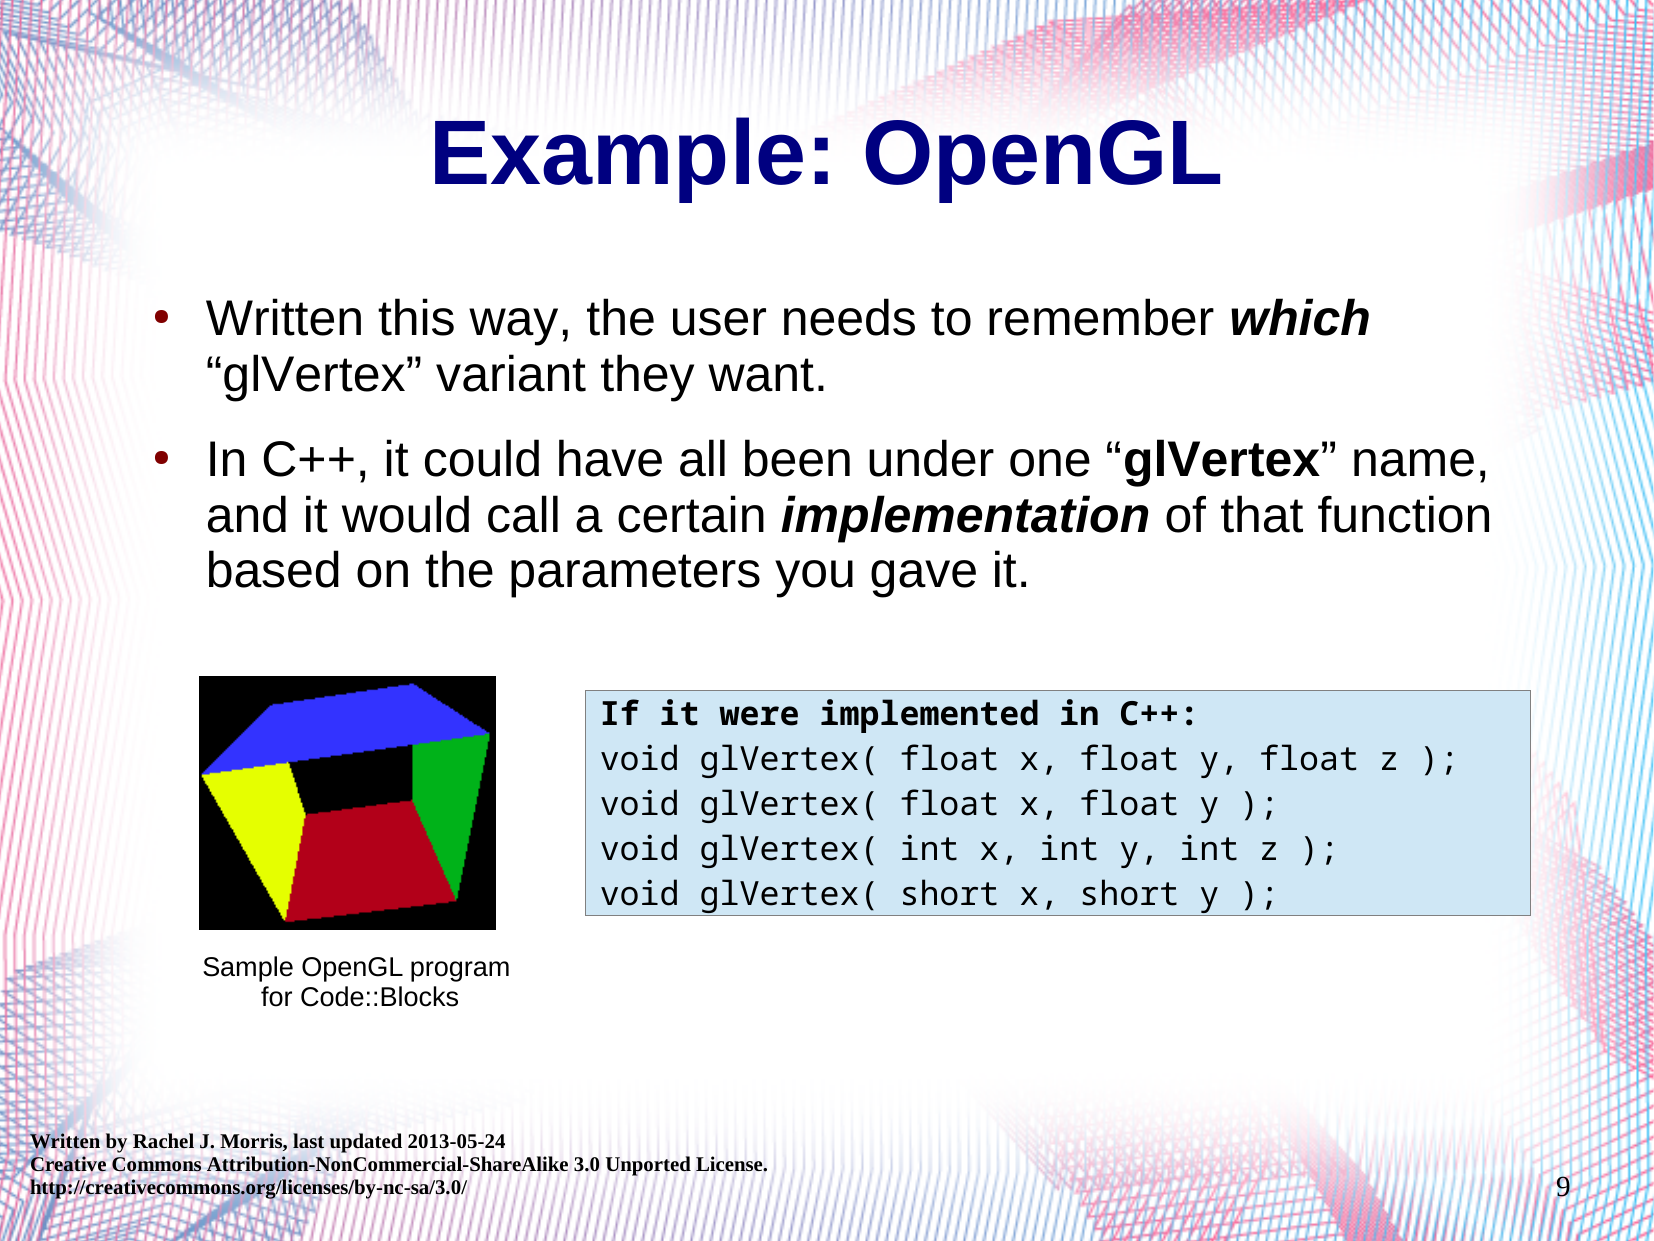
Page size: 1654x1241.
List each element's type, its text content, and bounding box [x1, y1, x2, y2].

title Example: OpenGL [82, 49, 1571, 257]
picture [0, 0, 1654, 1241]
text_box If it were implemented in C++: void glVertex( float x, float y, float z ); void glVertex( float x, float y ); void glVertex( int x, int y, int z ); void glVertex( short x, short y ); [585, 690, 1531, 916]
text_box Sample OpenGL program for Code::Blocks [180, 944, 541, 1021]
list Written this way, the user needs to remember which “glVertex” variant they want. In C++, it could have all been under one “glVertex” name, and it would call a certain implementation of that function based on the parameters you gave it. [135, 290, 1546, 691]
